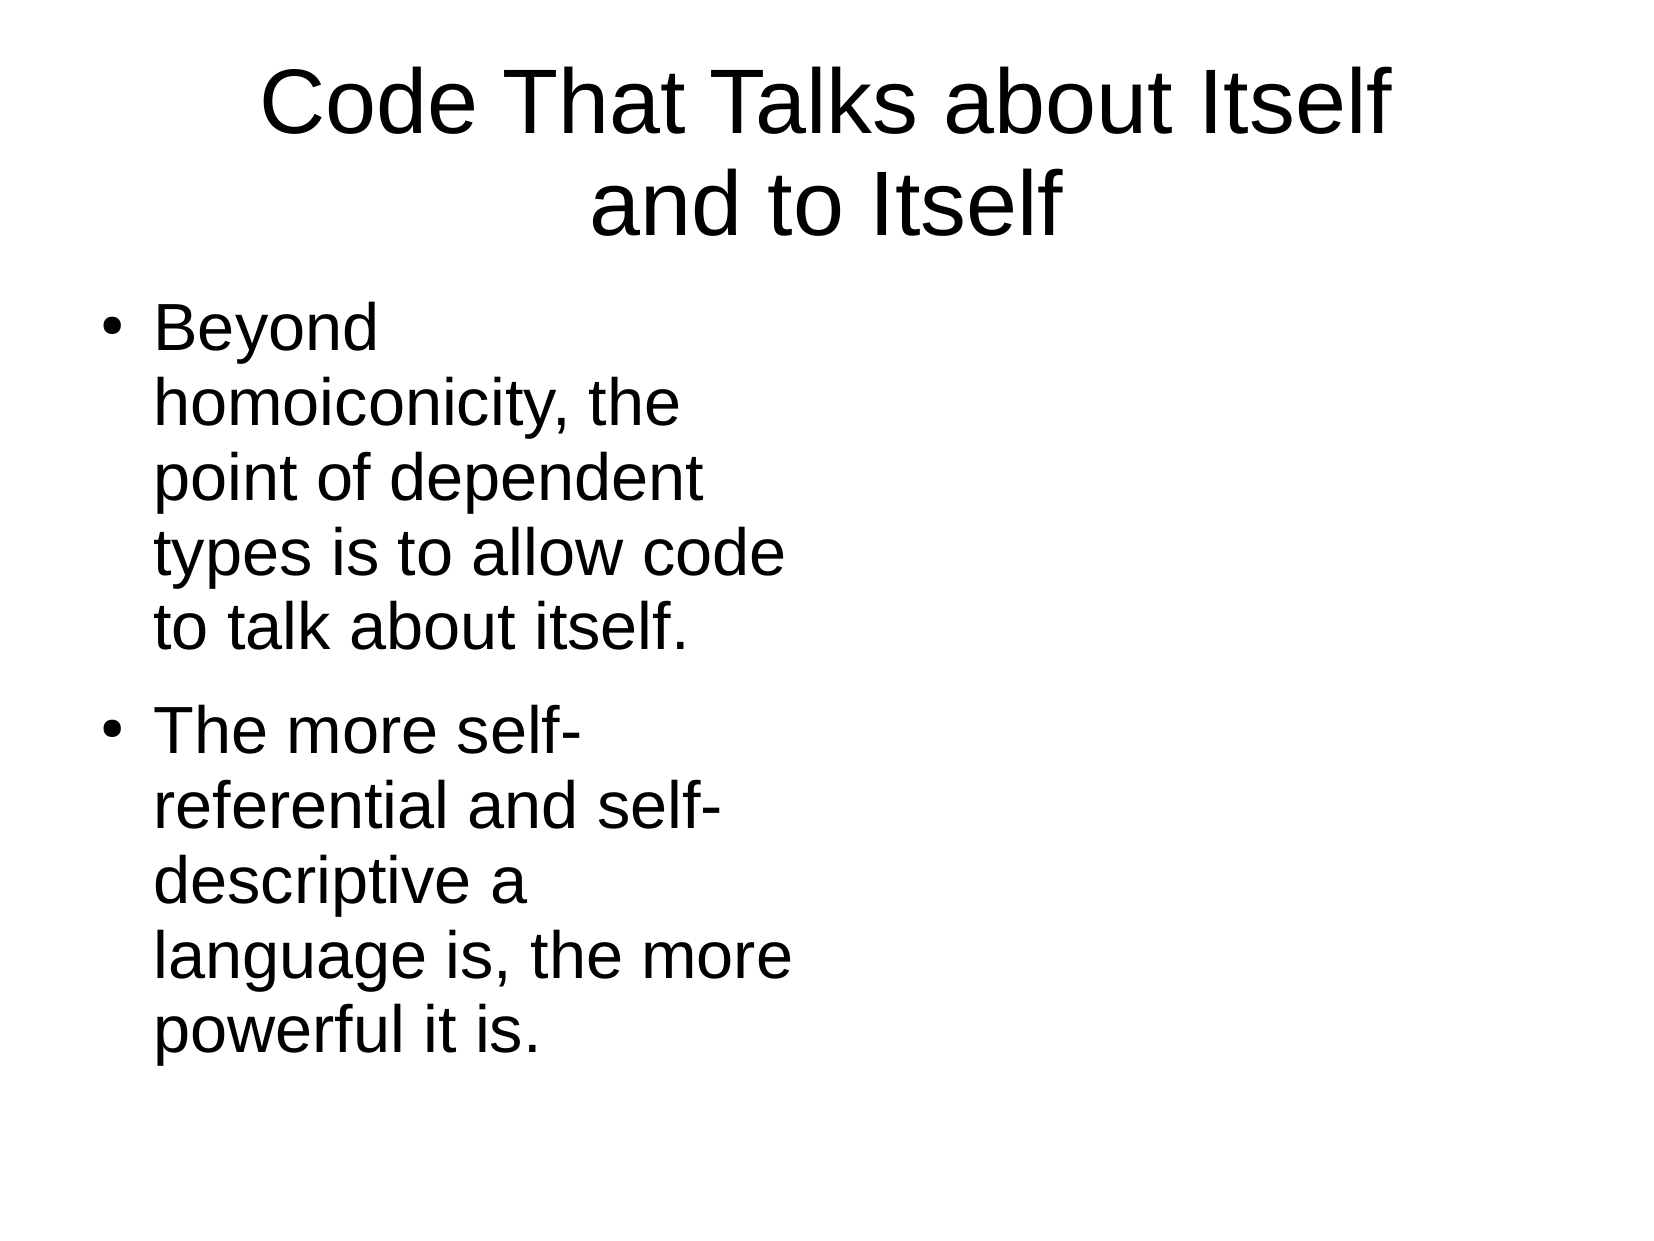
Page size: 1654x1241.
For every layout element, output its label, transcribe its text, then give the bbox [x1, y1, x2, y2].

list Beyond homoiconicity, the point of dependent types is to allow code to talk about itself. The more self-referential and self-descriptive a language is, the more powerful it is. [82, 290, 809, 1109]
title Code That Talks about Itself and to Itself [82, 49, 1571, 257]
